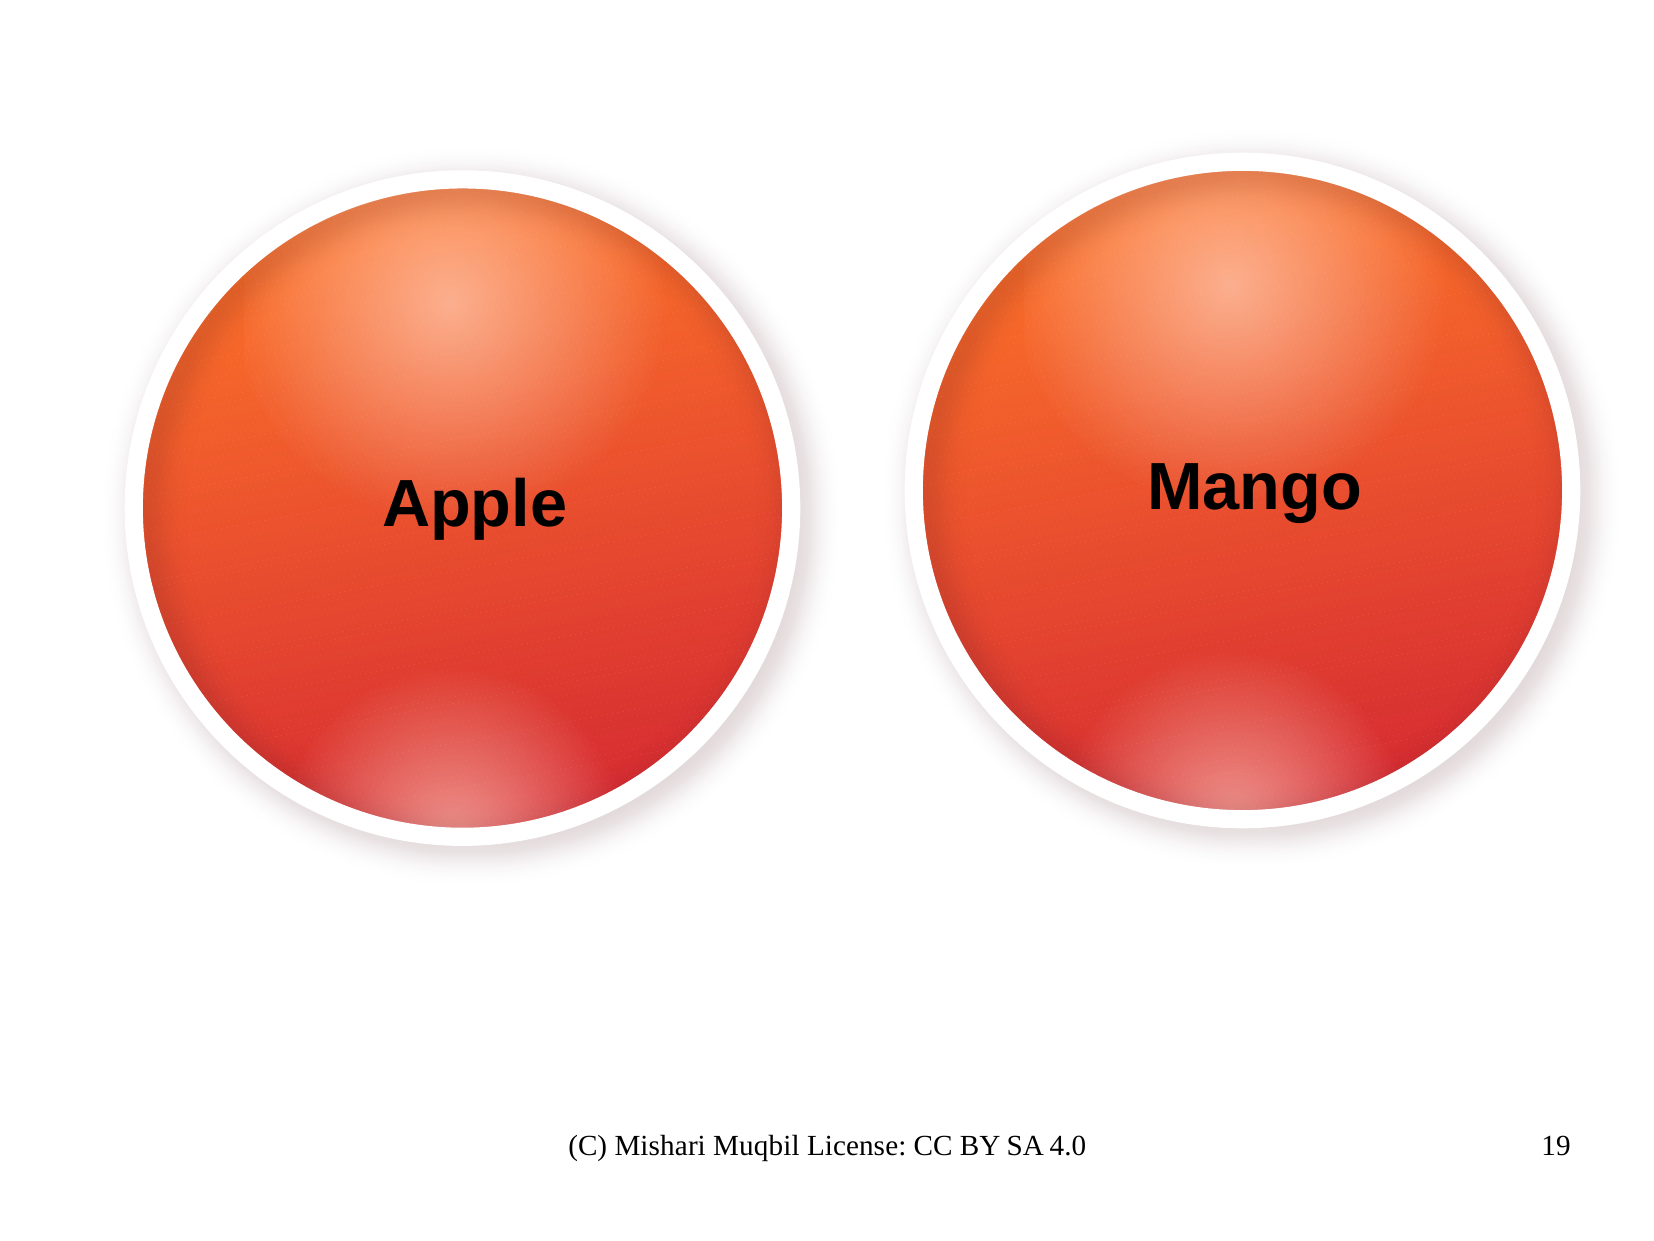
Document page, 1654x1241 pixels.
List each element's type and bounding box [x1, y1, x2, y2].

picture [870, 90, 1640, 883]
picture [90, 107, 860, 901]
